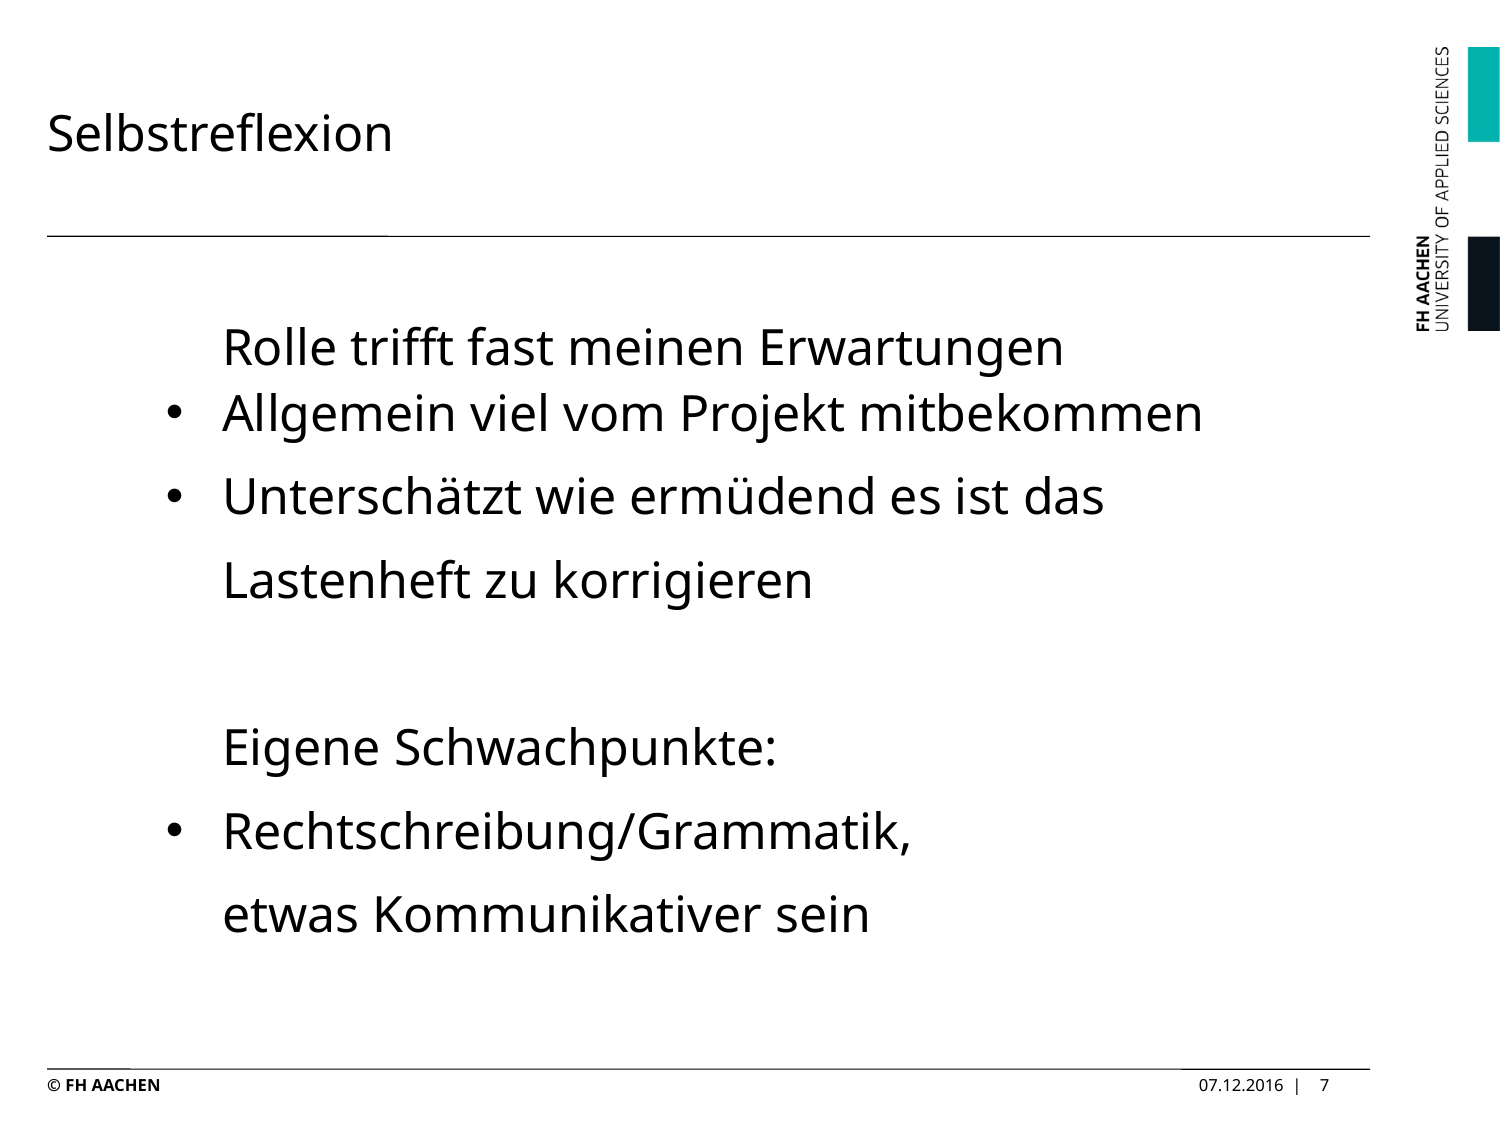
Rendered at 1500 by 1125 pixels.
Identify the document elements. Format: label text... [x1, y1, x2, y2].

picture [1404, 47, 1500, 331]
list Rolle trifft fast meinen Erwartungen Allgemein viel vom Projekt mitbekommen Unterschätzt wie ermüdend es ist das Lastenheft zu korrigieren Eigene Schwachpunkte: Rechtschreibung/Grammatik, etwas Kommunikativer sein [47, 255, 1406, 745]
footer © FH AACHEN [47, 1074, 988, 1095]
title Selbstreflexion [47, 101, 1371, 221]
slide_number 07.12.2016 | [1198, 1074, 1319, 1095]
slide_number <Nummer> [1319, 1074, 1369, 1095]
